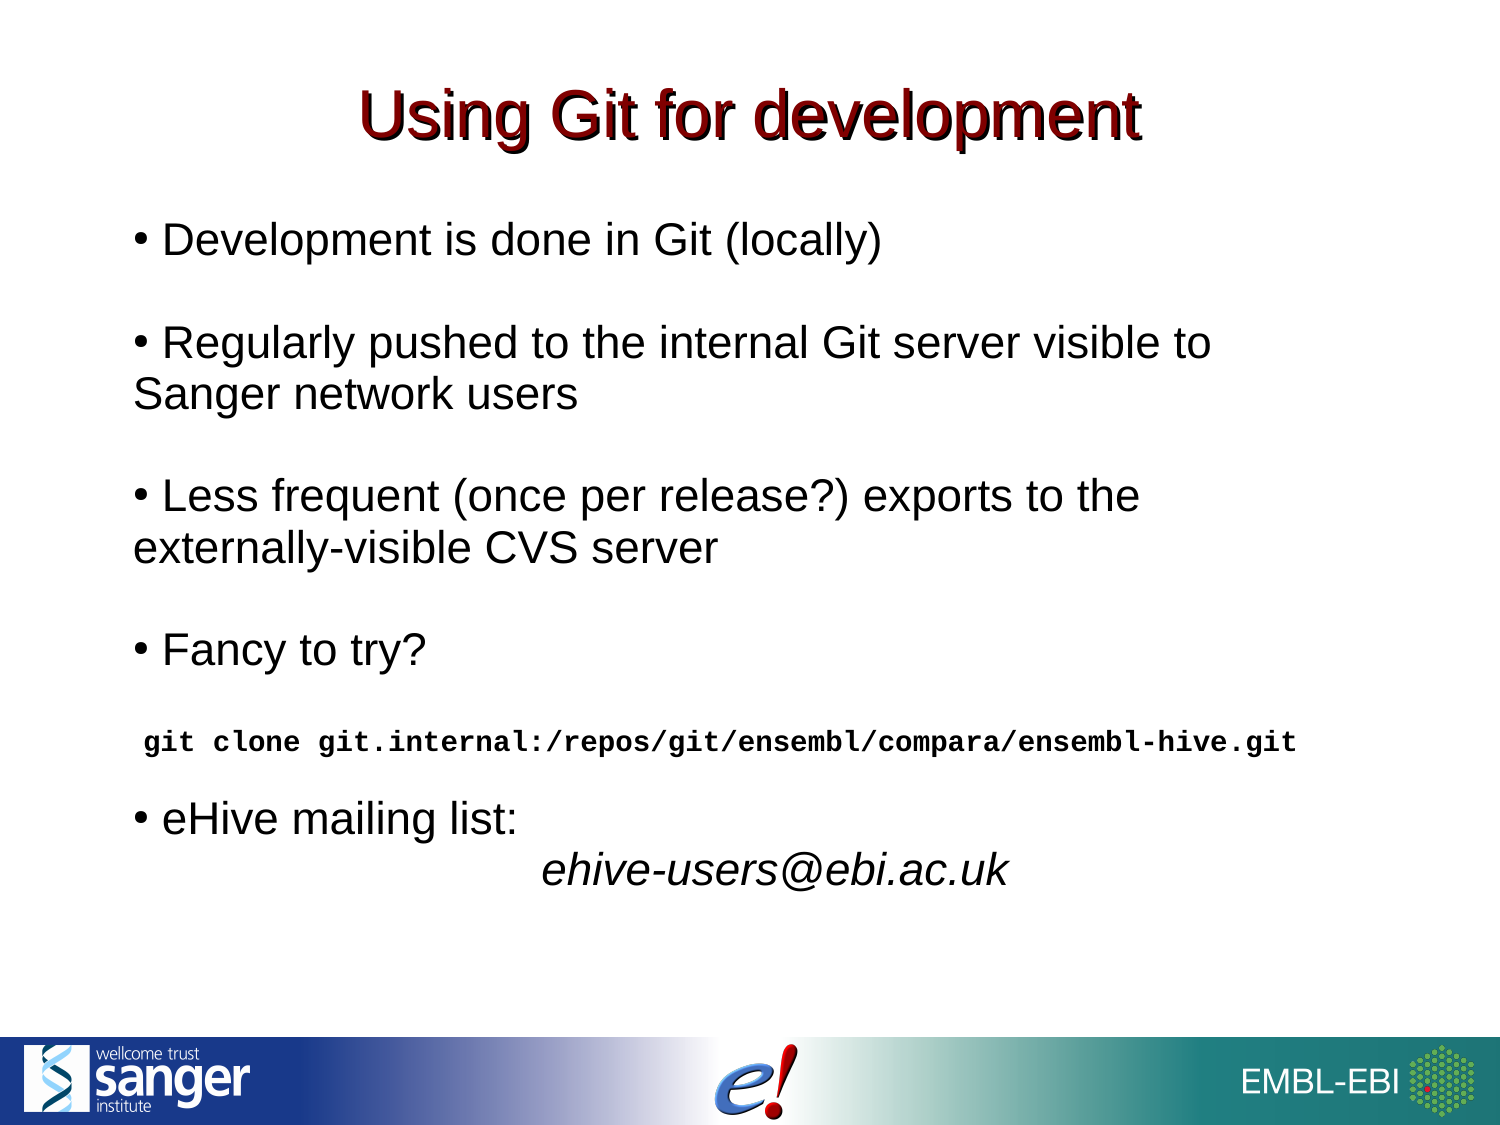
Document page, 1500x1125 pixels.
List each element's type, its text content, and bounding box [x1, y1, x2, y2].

text_box Development is done in Git (locally) Regularly pushed to the internal Git server visible to Sanger network users Less frequent (once per release?) exports to the externally-visible CVS server Fancy to try? git clone git.internal:/repos/git/ensembl/compara/ensembl-hive.git eHive mailing list: ehive-users@ebi.ac.uk [118, 206, 1359, 975]
text_box Using Git for development [133, 75, 1366, 152]
picture [0, 1037, 1500, 1125]
